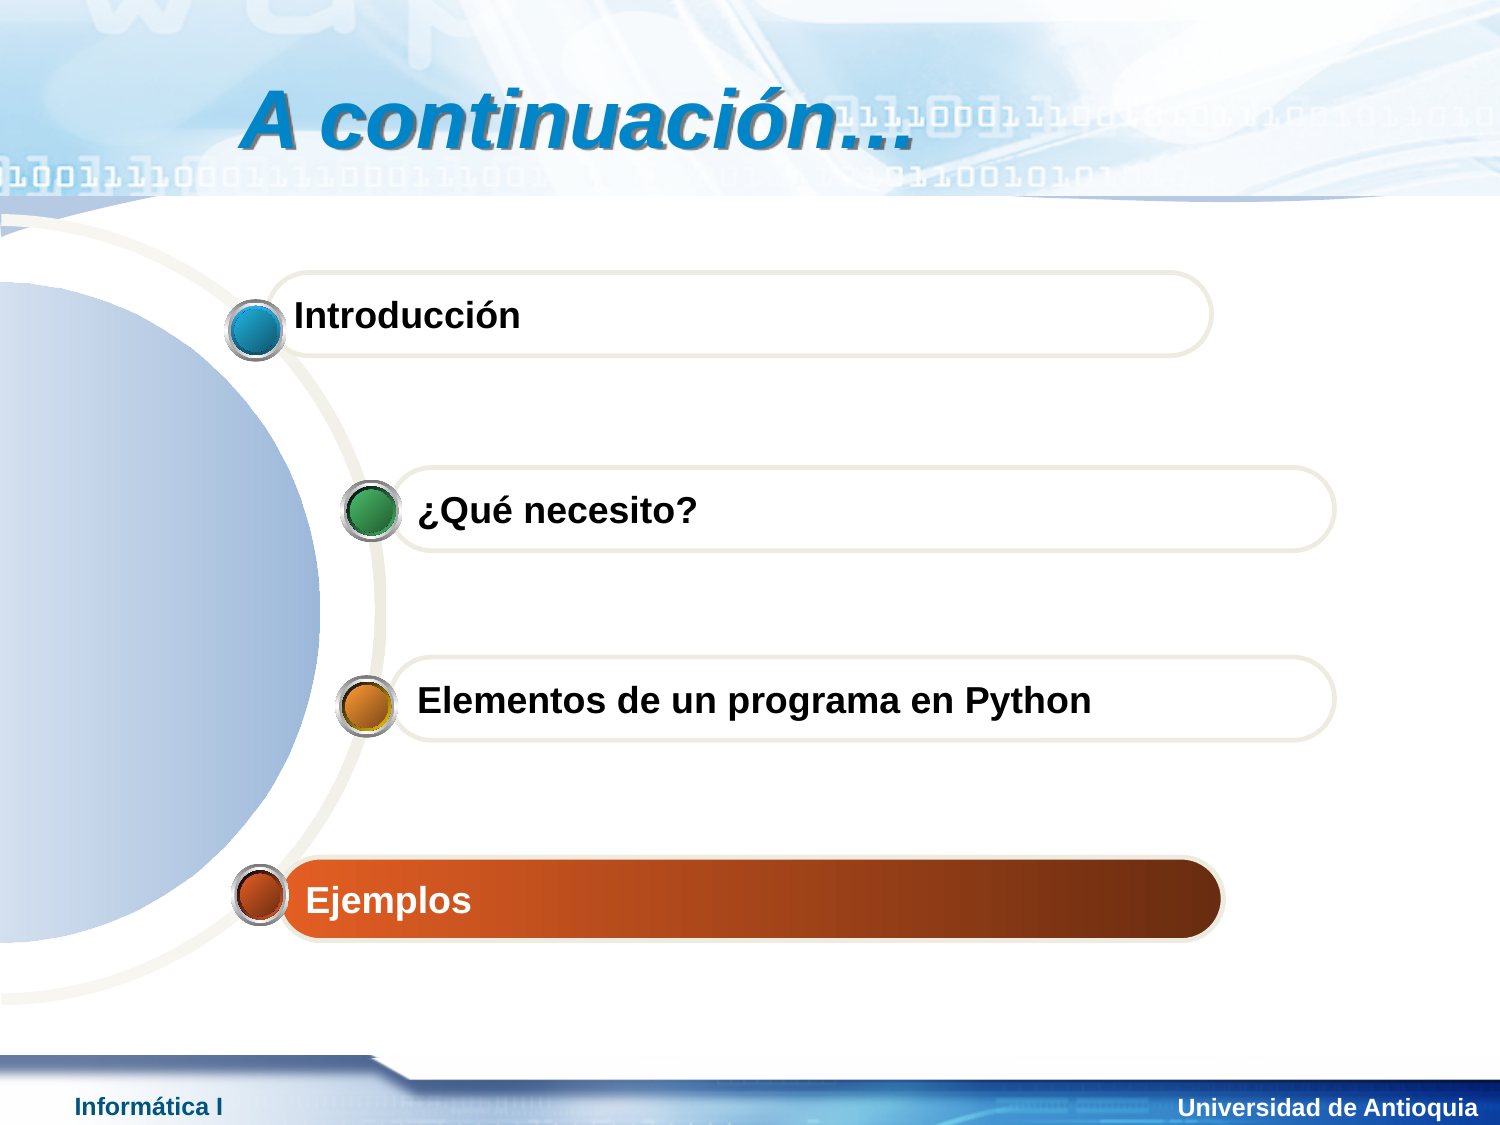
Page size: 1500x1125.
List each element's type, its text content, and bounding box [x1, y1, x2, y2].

text_box Introducción [269, 272, 1212, 356]
text_box Elementos de un programa en Python [392, 657, 1335, 741]
picture [0, 0, 1500, 196]
text_box [1, 214, 403, 1006]
text_box [0, 281, 320, 943]
picture [0, 1055, 1500, 1125]
title A continuación… [224, 57, 1438, 150]
text_box ¿Qué necesito? [395, 467, 1335, 551]
text_box Ejemplos [282, 857, 1224, 941]
